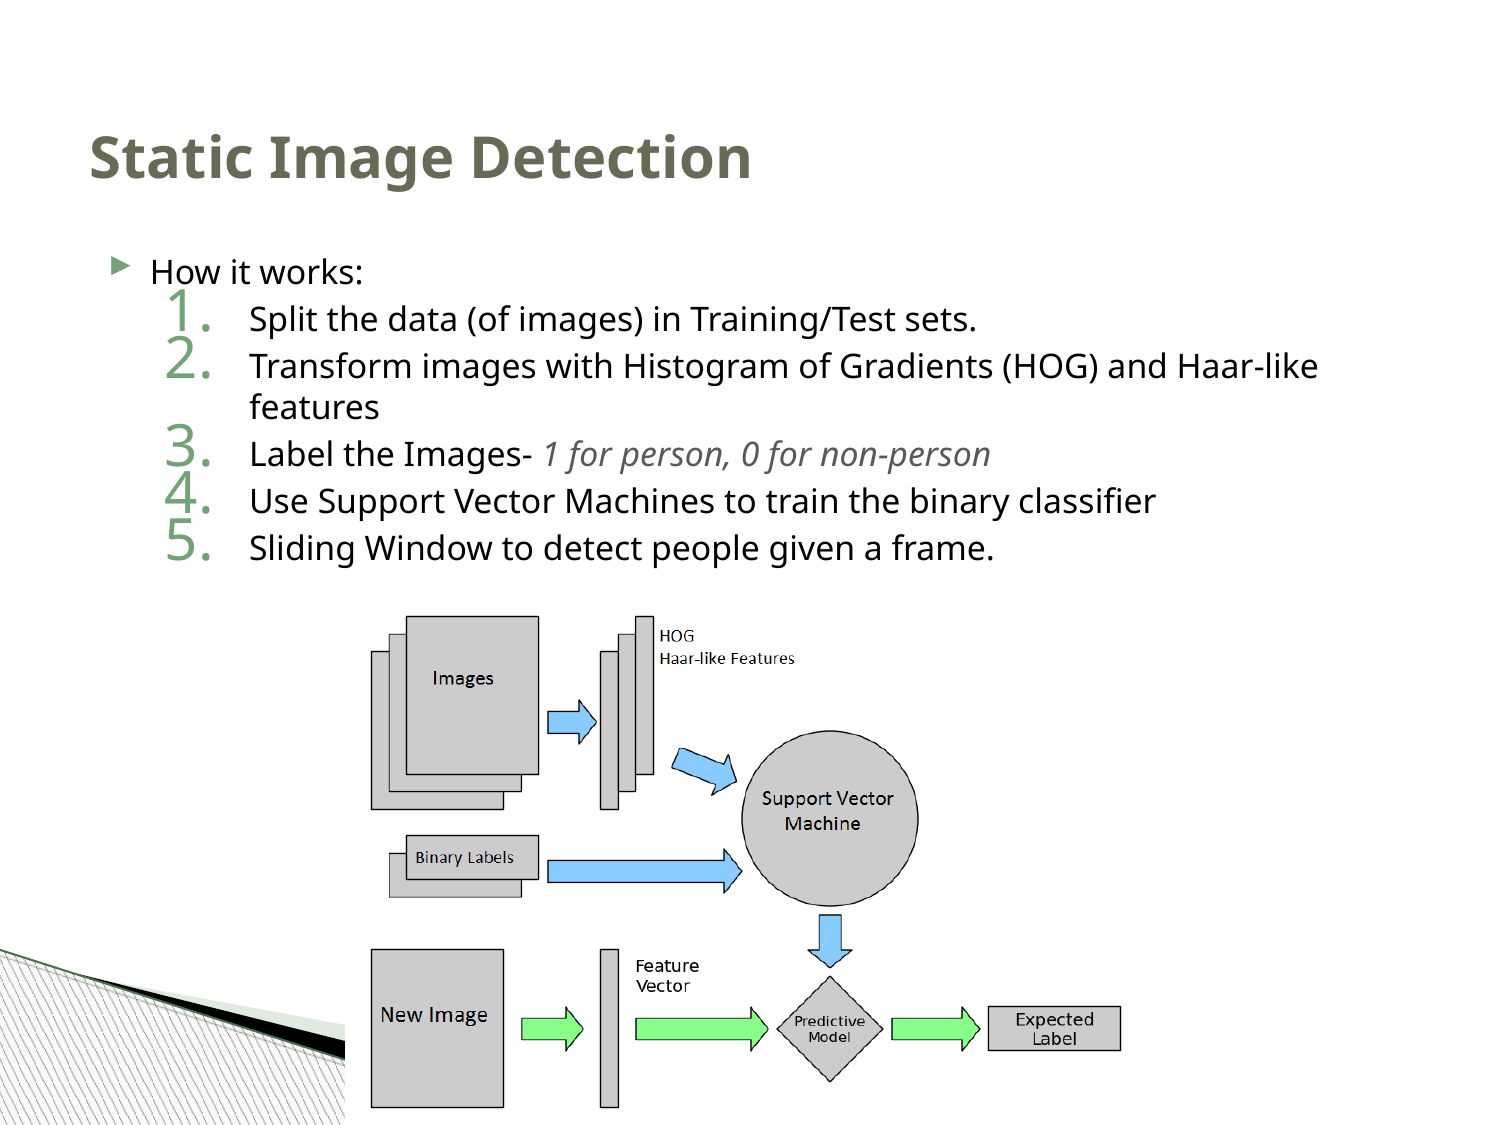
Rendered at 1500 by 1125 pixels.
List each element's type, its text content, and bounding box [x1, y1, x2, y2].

title Static Image Detection [75, 45, 1425, 233]
picture [0, 599, 1138, 1125]
list How it works: Split the data (of images) in Training/Test sets. Transform images with Histogram of Gradients (HOG) and Haar-like features Label the Images- 1 for person, 0 for non-person Use Support Vector Machines to train the binary classifier Sliding Window to detect people given a frame. [75, 243, 1425, 986]
